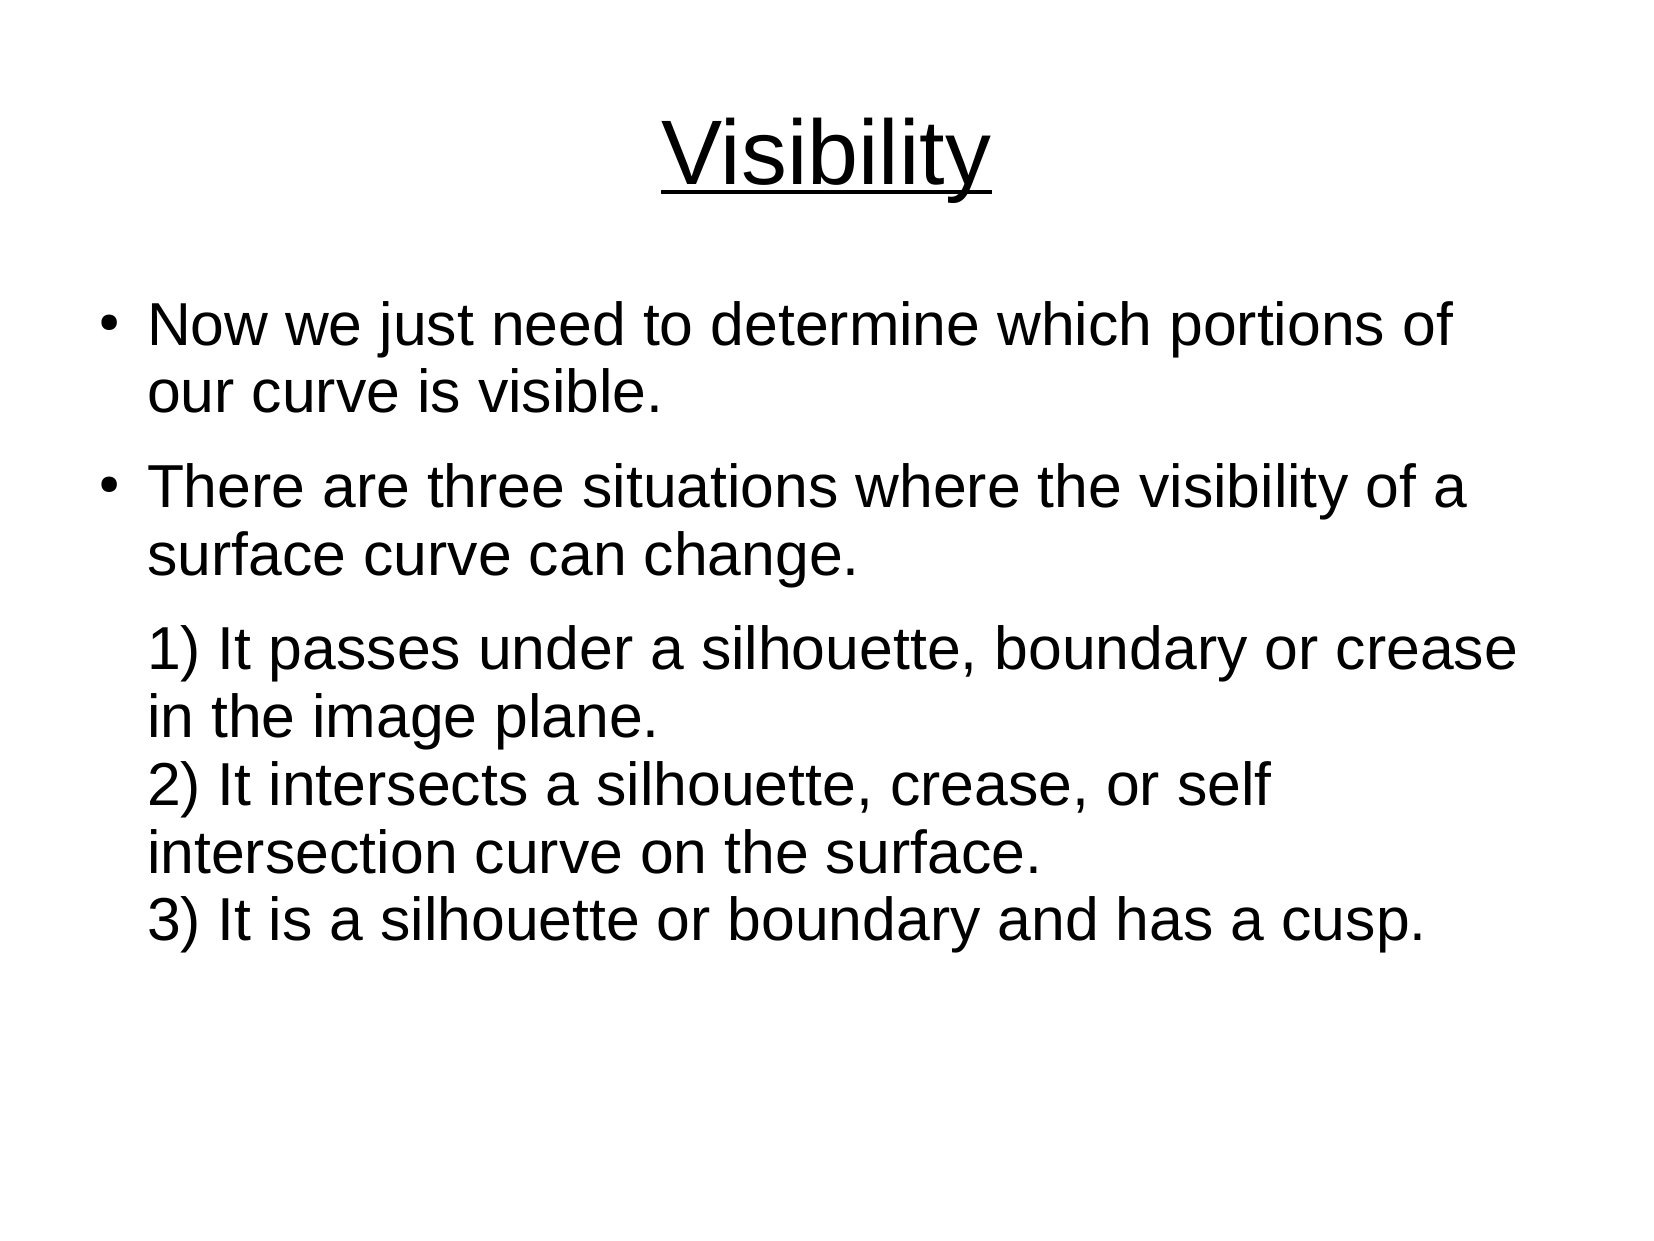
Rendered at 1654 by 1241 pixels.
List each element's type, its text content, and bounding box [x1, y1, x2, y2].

title Visibility [82, 49, 1571, 257]
list Now we just need to determine which portions of our curve is visible. There are three situations where the visibility of a surface curve can change. 1) It passes under a silhouette, boundary or crease in the image plane. 2) It intersects a silhouette, crease, or self intersection curve on the surface. 3) It is a silhouette or boundary and has a cusp. [82, 290, 1538, 1010]
